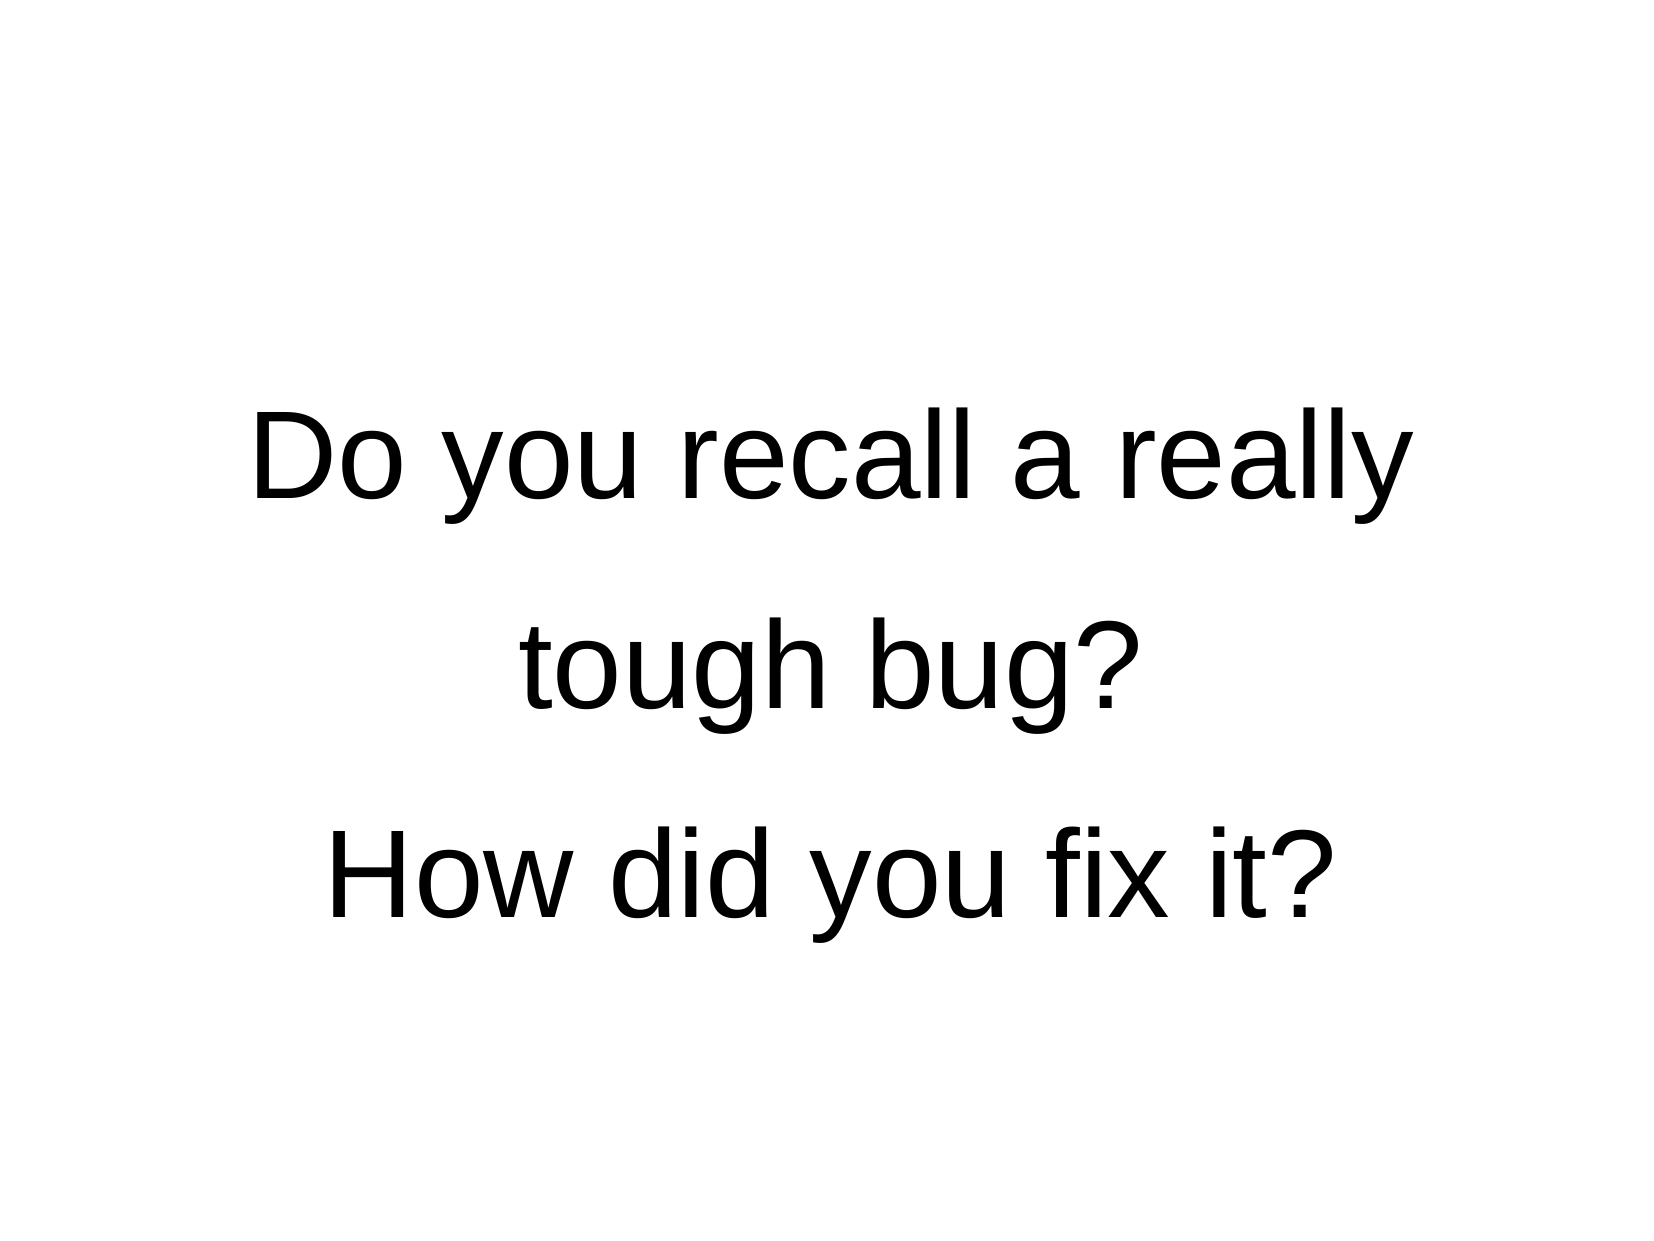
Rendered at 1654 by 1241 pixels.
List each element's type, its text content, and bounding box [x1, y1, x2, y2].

title Do you recall a really tough bug? How did you fix it? [86, 90, 1576, 1171]
